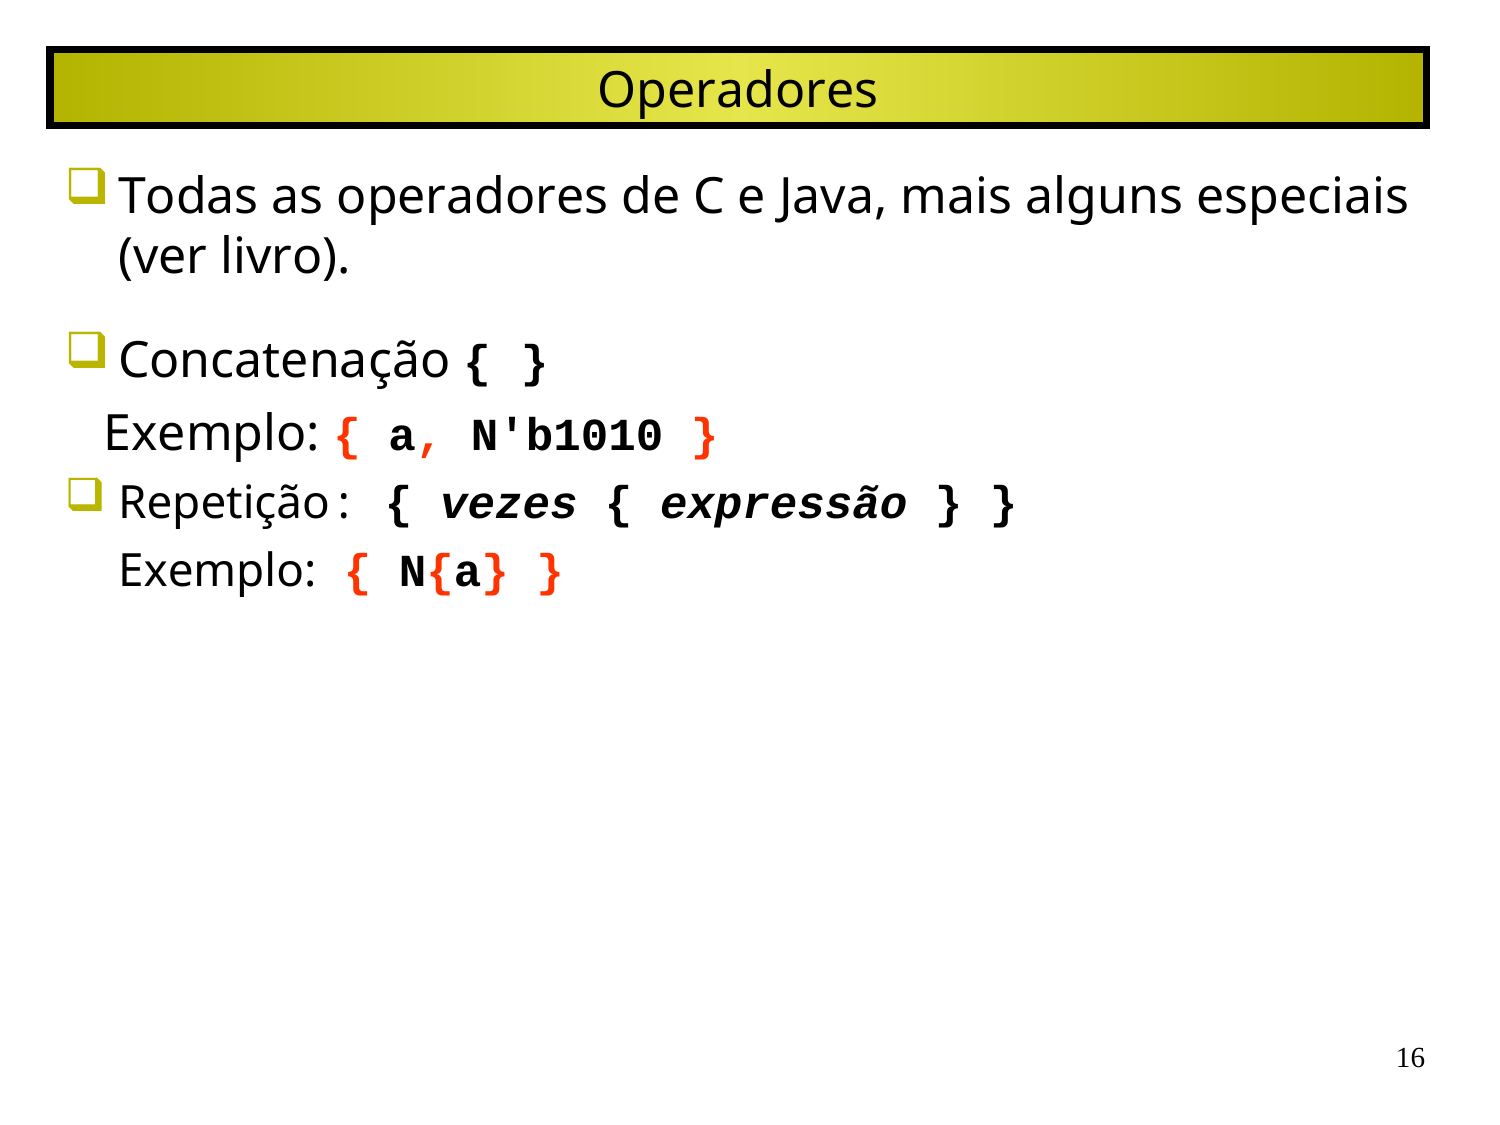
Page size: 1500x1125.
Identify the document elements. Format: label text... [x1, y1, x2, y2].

title Operadores‏ [49, 49, 1427, 124]
list Todas as operadores de C e Java, mais alguns especiais (ver livro). Concatenação { } Exemplo: { a, N'b1010 } Repetição: { vezes { expressão } } Exemplo: { N{a} } [49, 124, 1427, 1038]
